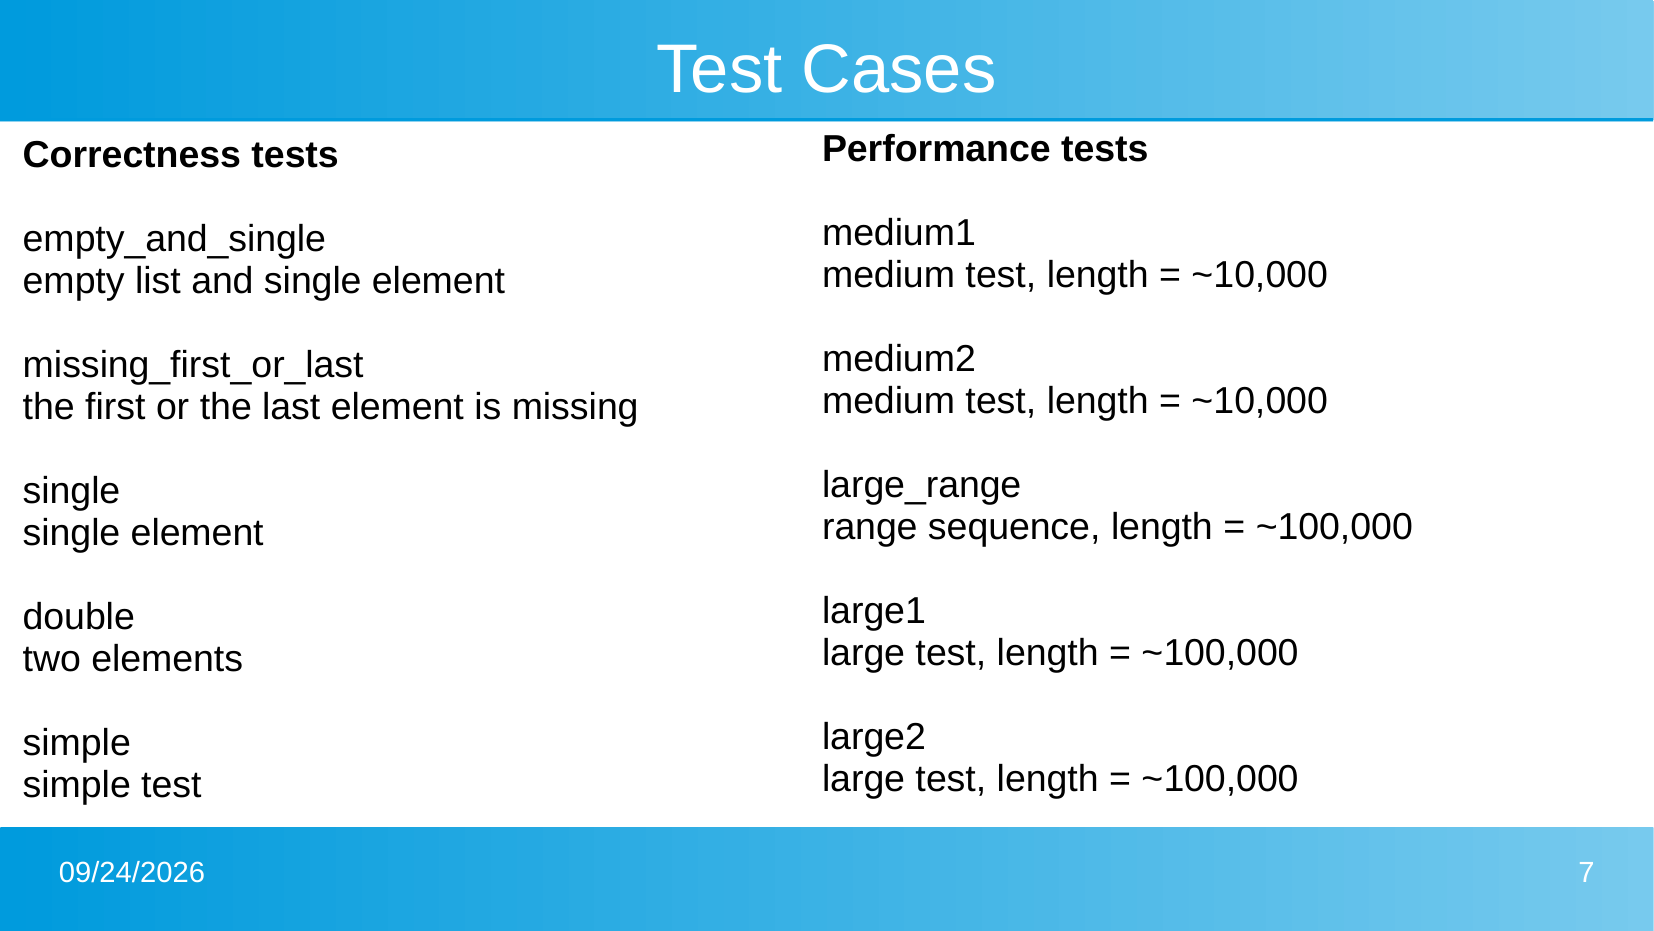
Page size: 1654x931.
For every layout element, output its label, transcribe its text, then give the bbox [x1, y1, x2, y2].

text_box Correctness tests empty_and_single empty list and single element missing_first_or_last the first or the last element is missing single single element double two elements simple simple test [7, 126, 758, 814]
title Test Cases [59, 29, 1595, 108]
text_box Performance tests medium1 medium test, length = ~10,000 medium2 medium test, length = ~10,000 large_range range sequence, length = ~100,000 large1 large test, length = ~100,000 large2 large test, length = ~100,000 [807, 120, 1654, 850]
